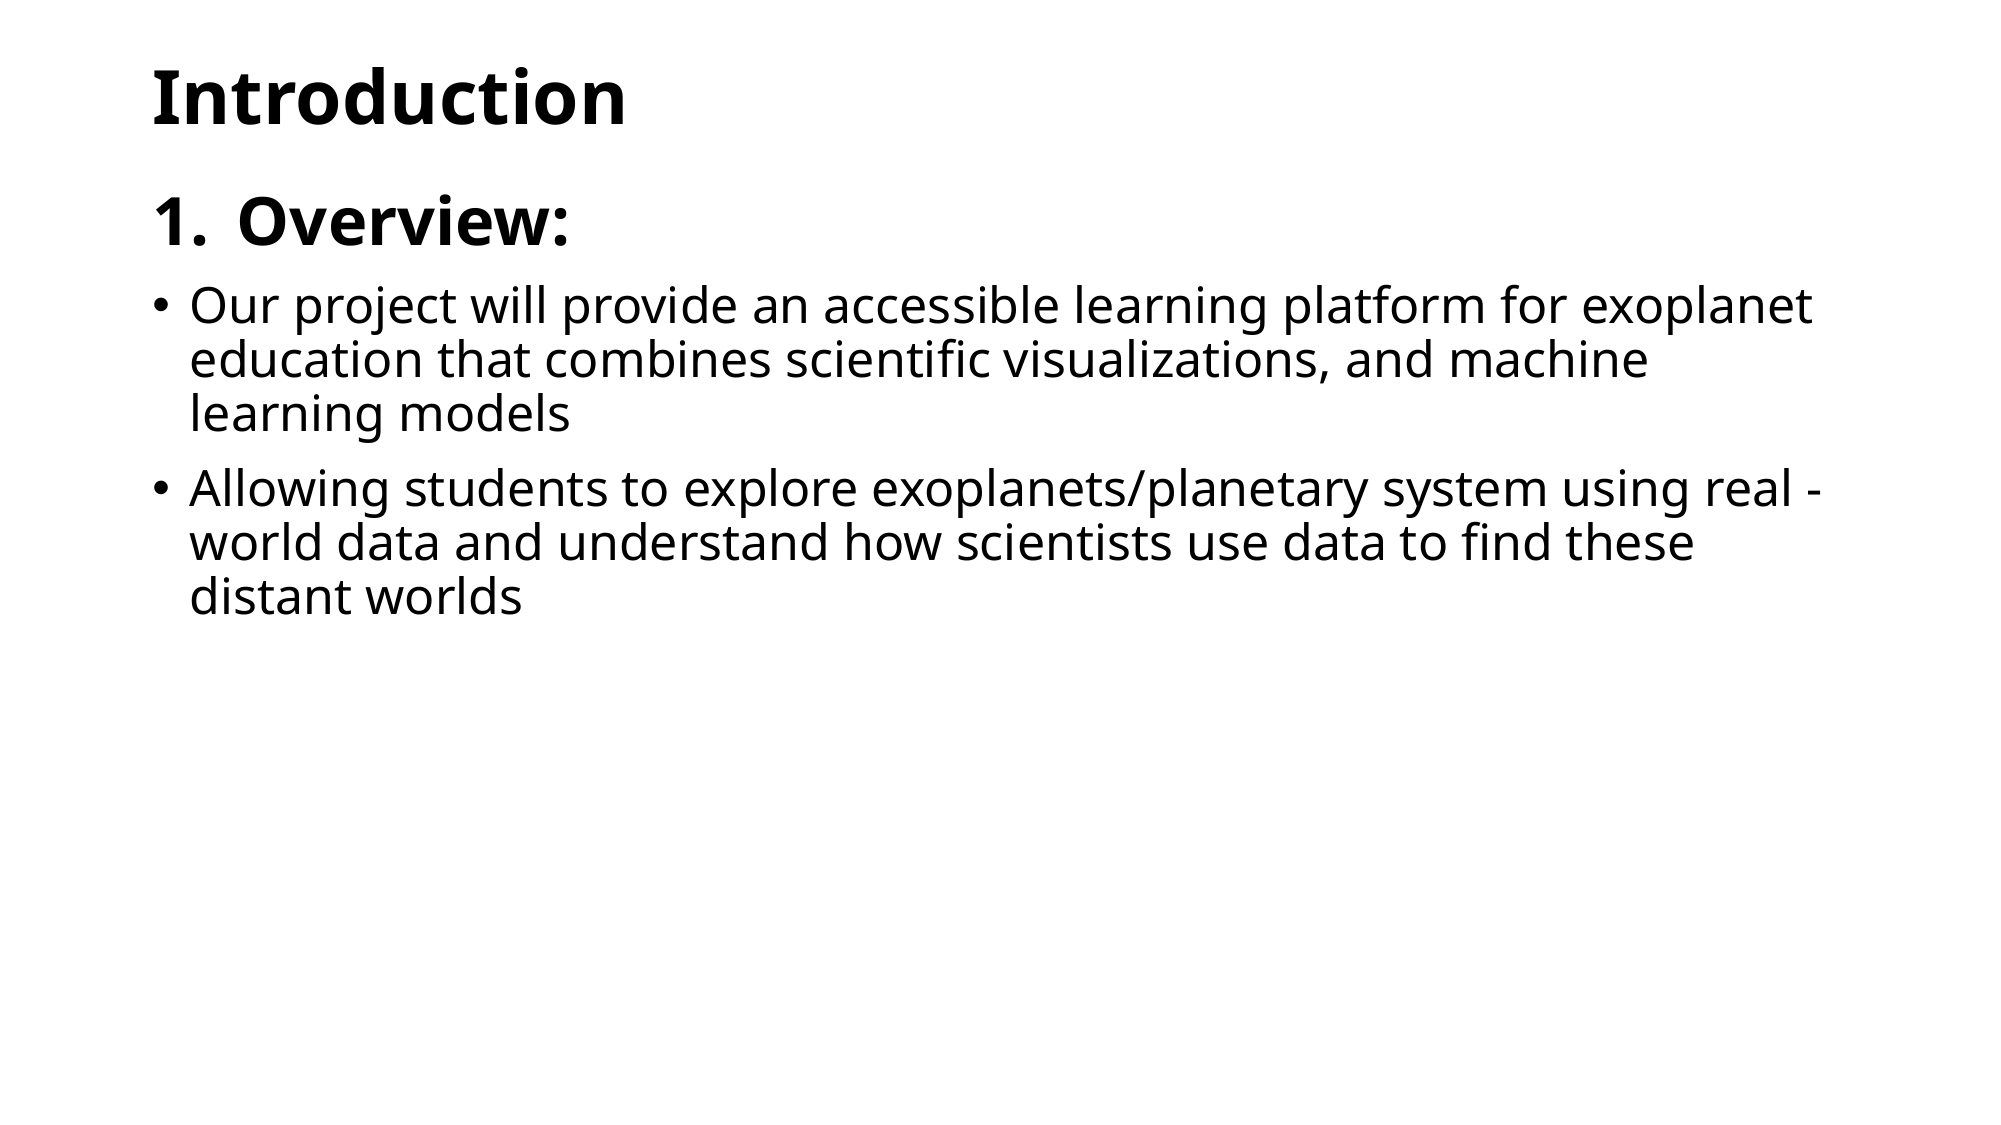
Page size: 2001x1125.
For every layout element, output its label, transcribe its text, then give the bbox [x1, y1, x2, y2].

title Introduction [137, 20, 1863, 180]
list Overview: Our project will provide an accessible learning platform for exoplanet education that combines scientific visualizations, and machine learning models Allowing students to explore exoplanets/planetary system using real - world data and understand how scientists use data to find these distant worlds [137, 180, 1863, 1014]
